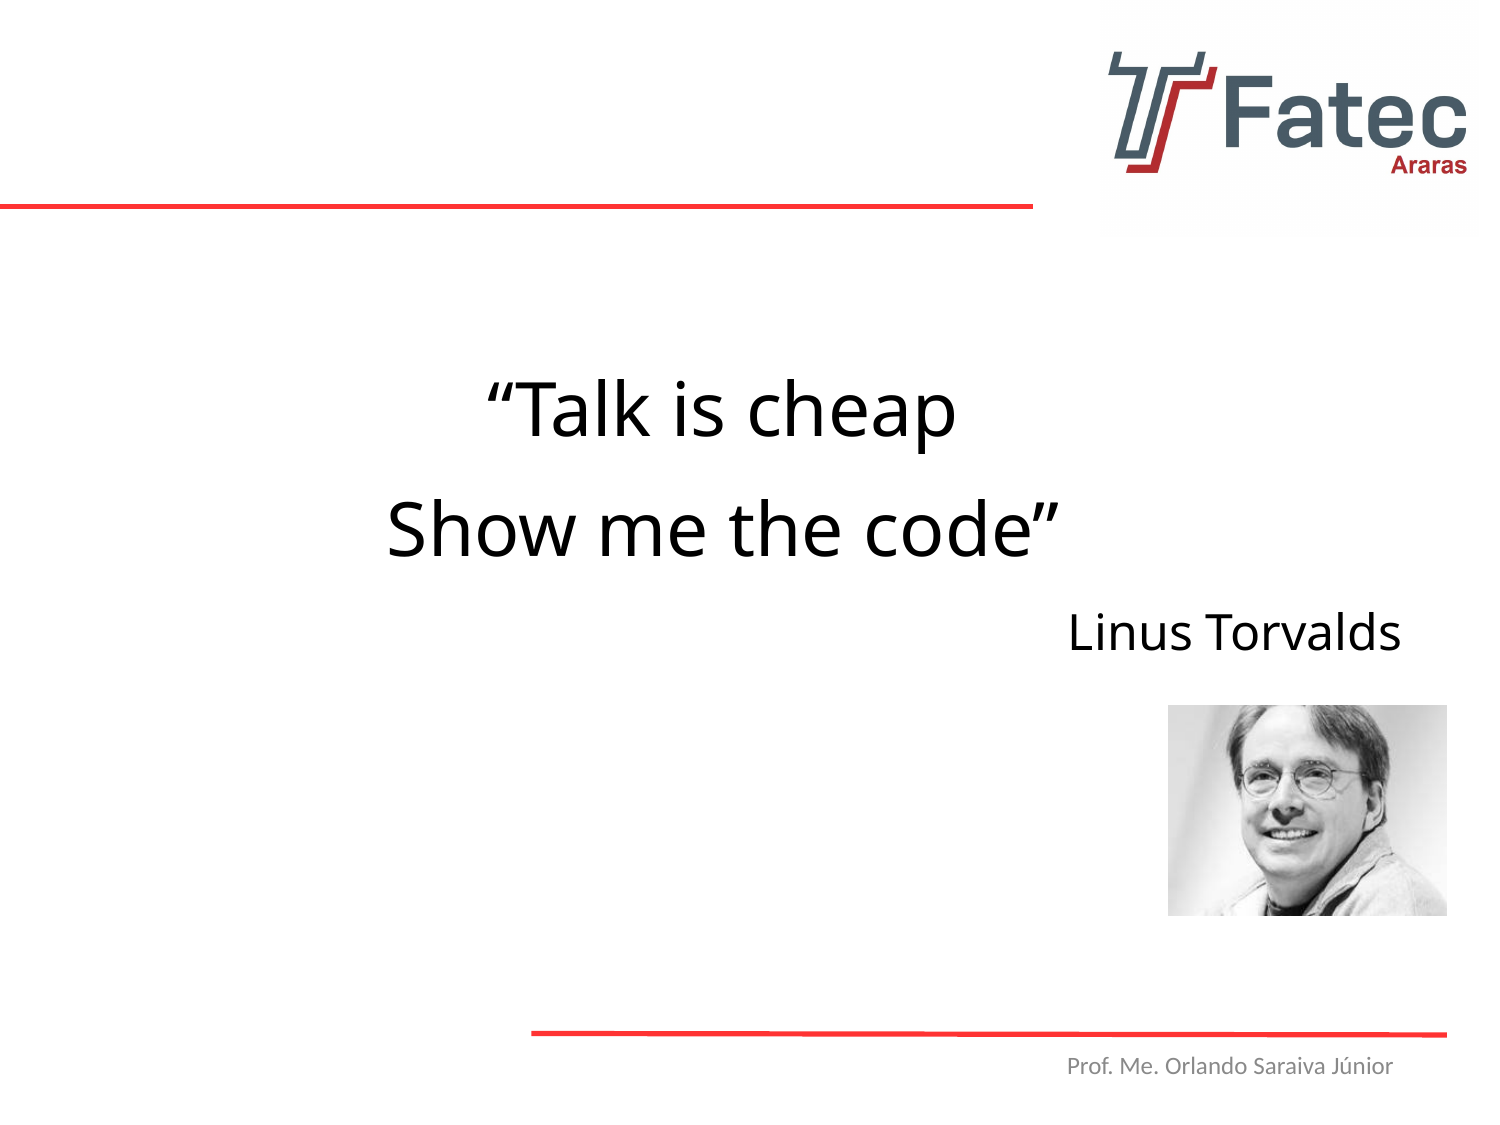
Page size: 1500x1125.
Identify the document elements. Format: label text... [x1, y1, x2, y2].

picture [1100, 0, 1479, 237]
list “Talk is cheap Show me the code” Linus Torvalds [29, 354, 1418, 1004]
picture [1168, 705, 1447, 916]
